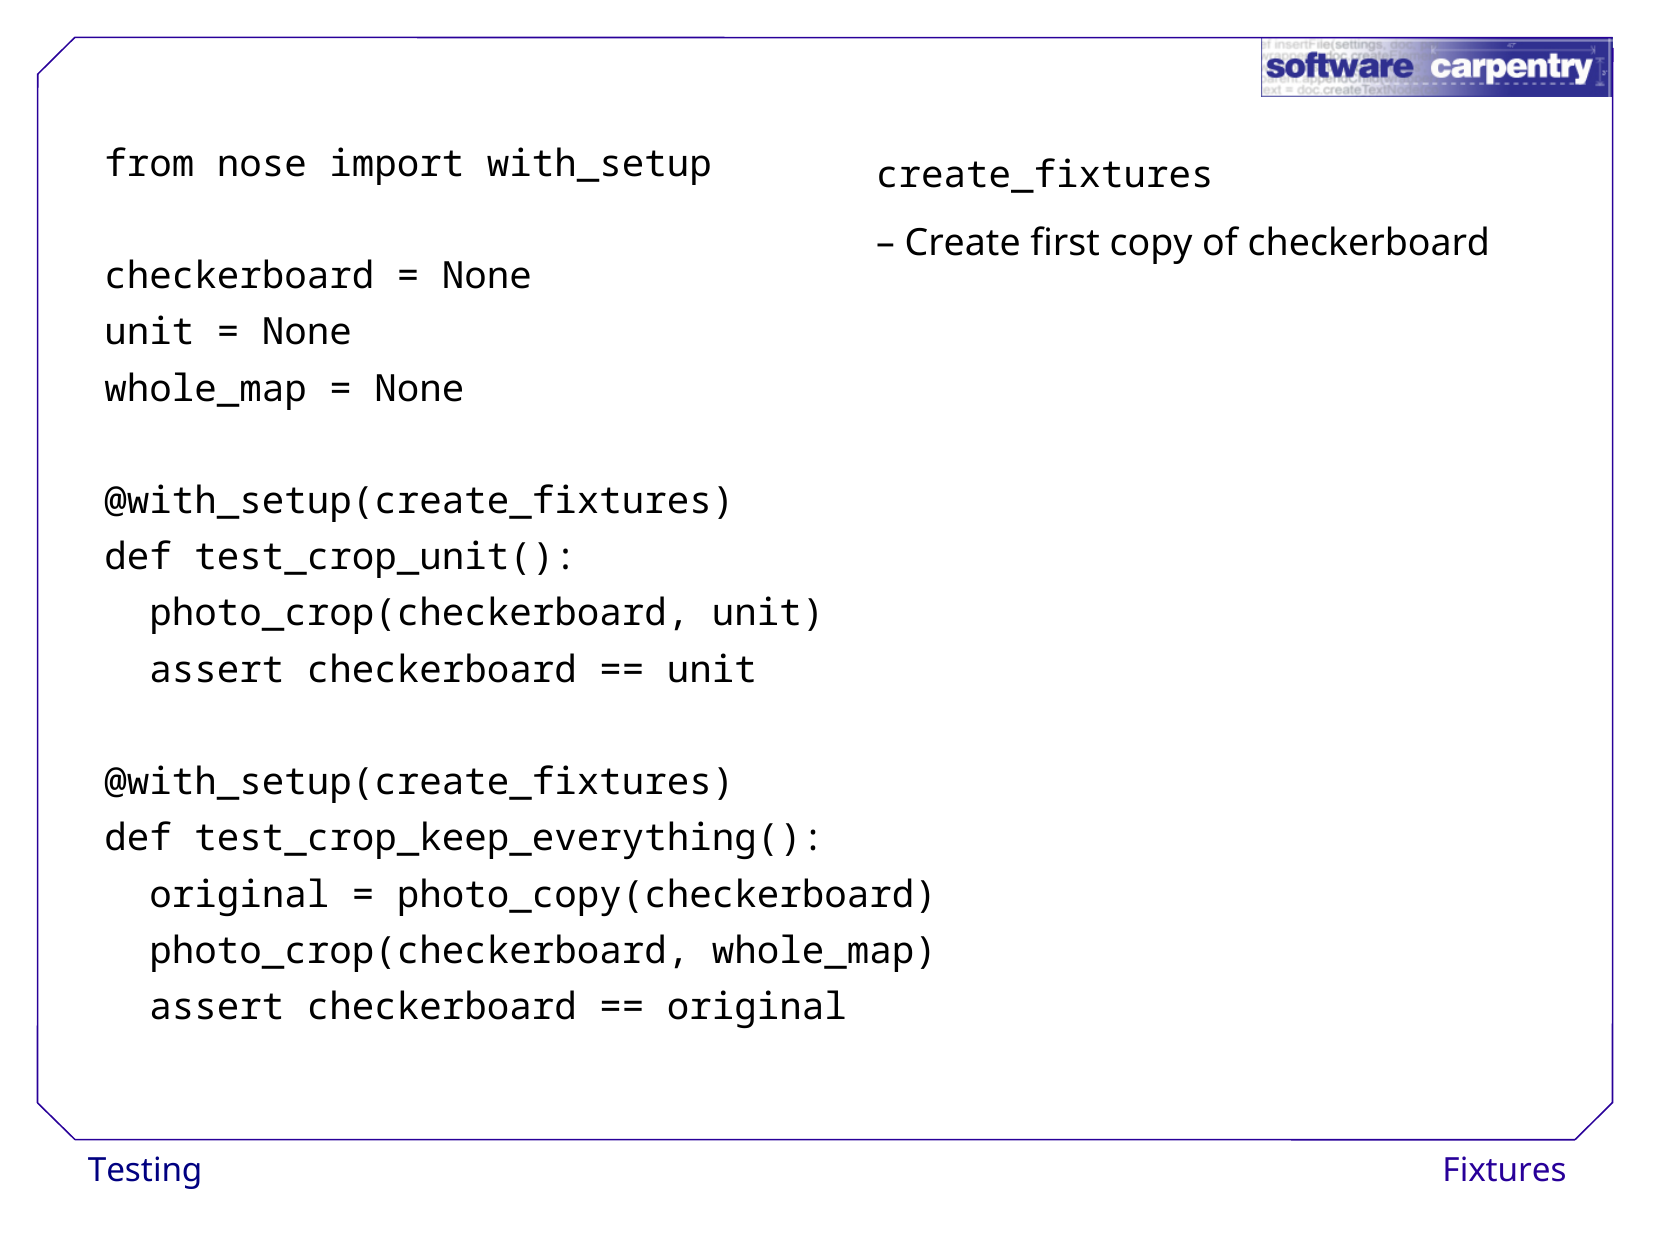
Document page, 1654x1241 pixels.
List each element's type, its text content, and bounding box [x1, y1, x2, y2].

picture [1261, 39, 1613, 97]
text_box from nose import with_setup checkerboard = None unit = None whole_map = None @with_setup(create_fixtures) def test_crop_unit(): photo_crop(checkerboard, unit) assert checkerboard == unit @with_setup(create_fixtures) def test_crop_keep_everything(): original = photo_copy(checkerboard) photo_crop(checkerboard, whole_map) assert checkerboard == original [89, 120, 856, 1055]
text_box create_fixtures – Create first copy of checkerboard [861, 120, 1654, 271]
